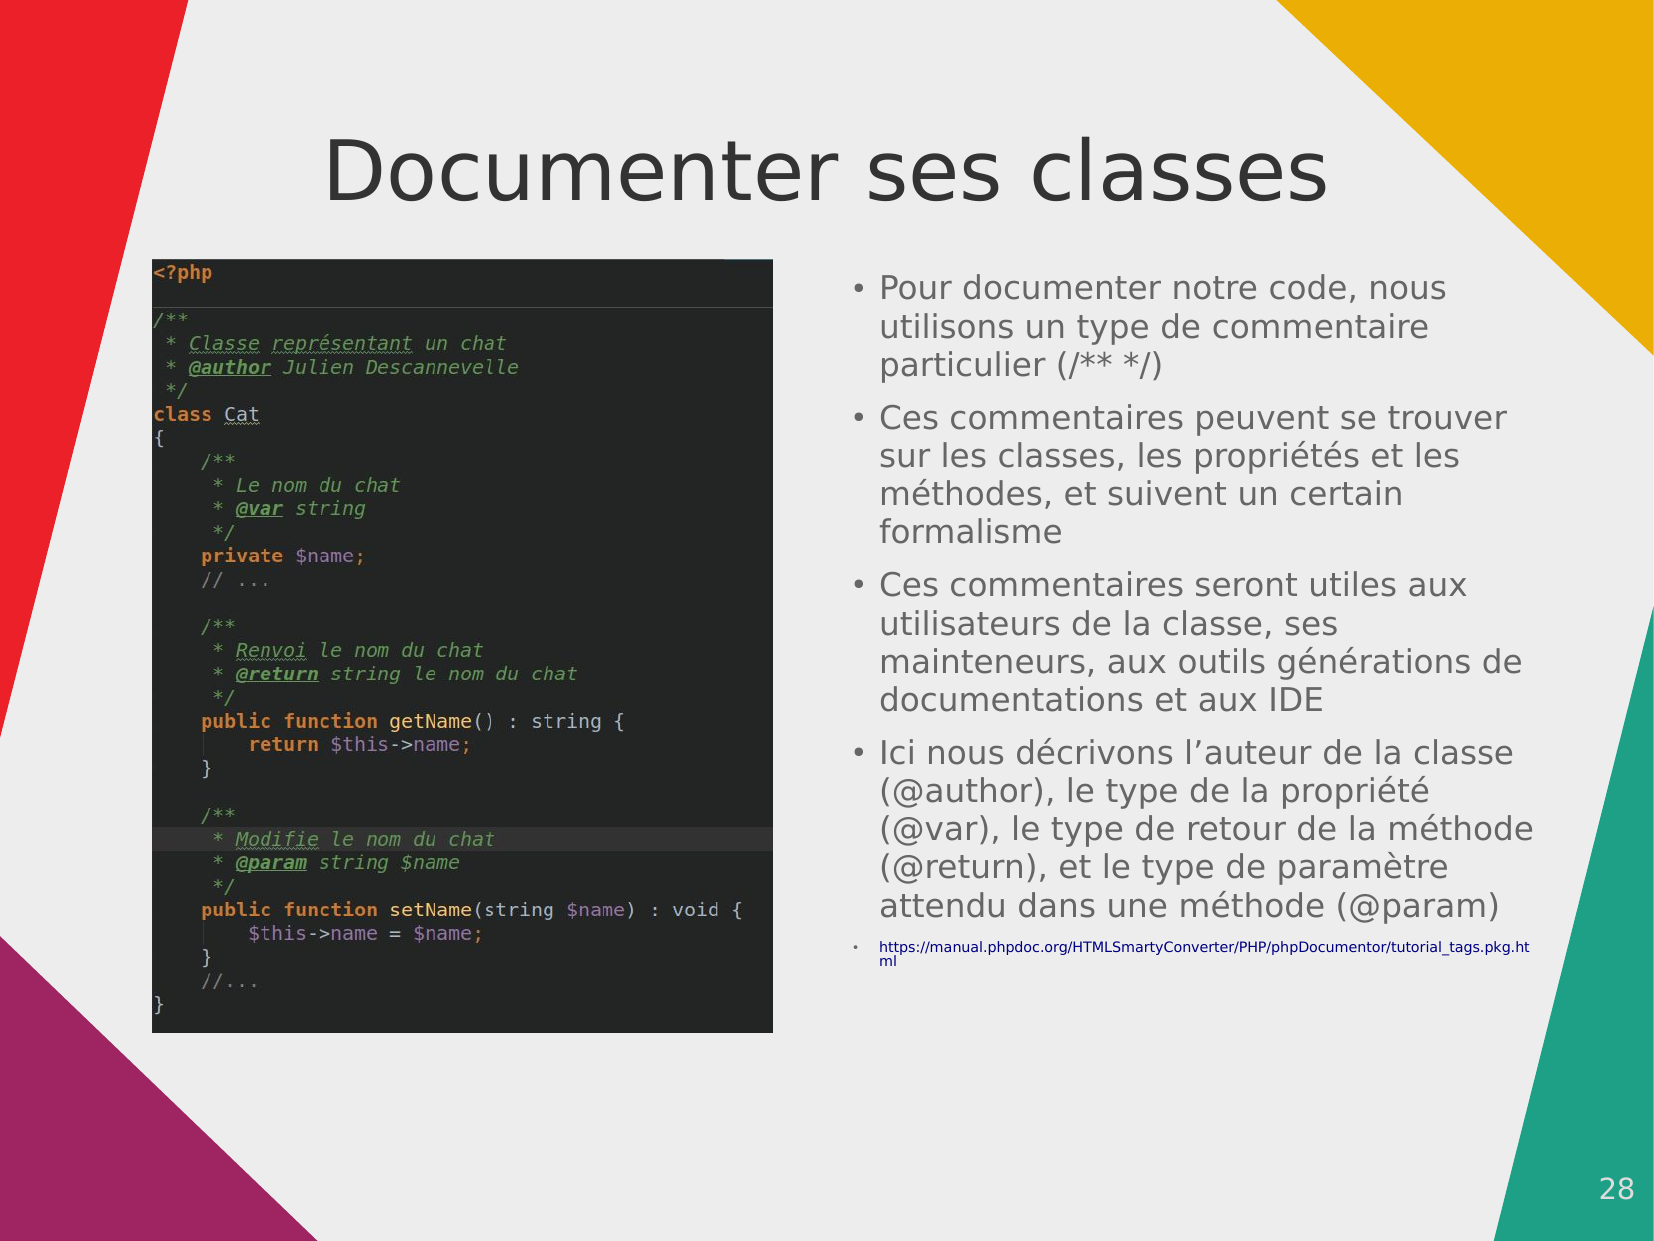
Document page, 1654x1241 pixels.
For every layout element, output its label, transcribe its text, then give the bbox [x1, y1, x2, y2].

title Documenter ses classes [114, 73, 1539, 271]
list Pour documenter notre code, nous utilisons un type de commentaire particulier (/** */) Ces commentaires peuvent se trouver sur les classes, les propriétés et les méthodes, et suivent un certain formalisme Ces commentaires seront utiles aux utilisateurs de la classe, ses mainteneurs, aux outils générations de documentations et aux IDE Ici nous décrivons l’auteur de la classe (@author), le type de la propriété (@var), le type de retour de la méthode (@return), et le type de paramètre attendu dans une méthode (@param) https://manual.phpdoc.org/HTMLSmartyConverter/PHP/phpDocumentor/tutorial_tags.pkg.html [844, 269, 1540, 1000]
picture [152, 259, 773, 1033]
